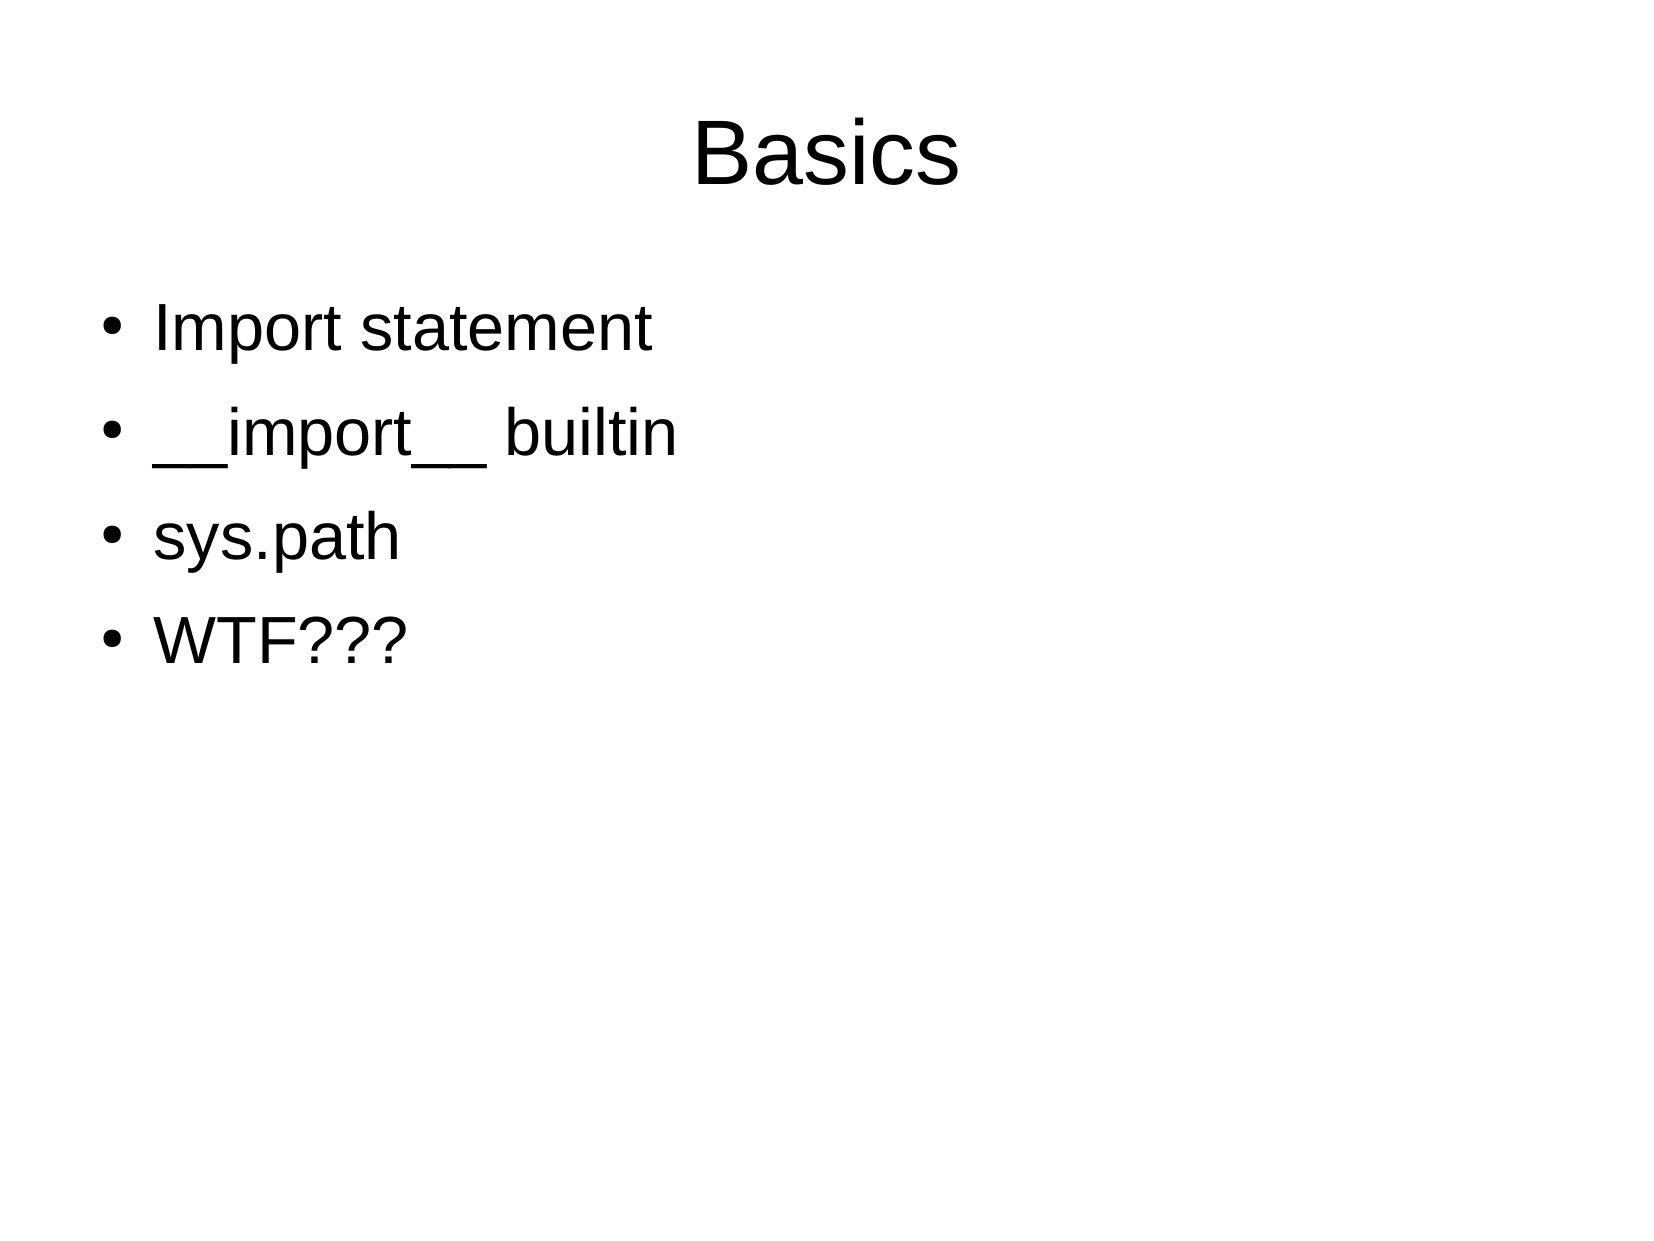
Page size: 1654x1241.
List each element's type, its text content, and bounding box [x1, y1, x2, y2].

list Import statement __import__ builtin sys.path WTF??? [82, 290, 1538, 1010]
title Basics [82, 49, 1571, 257]
